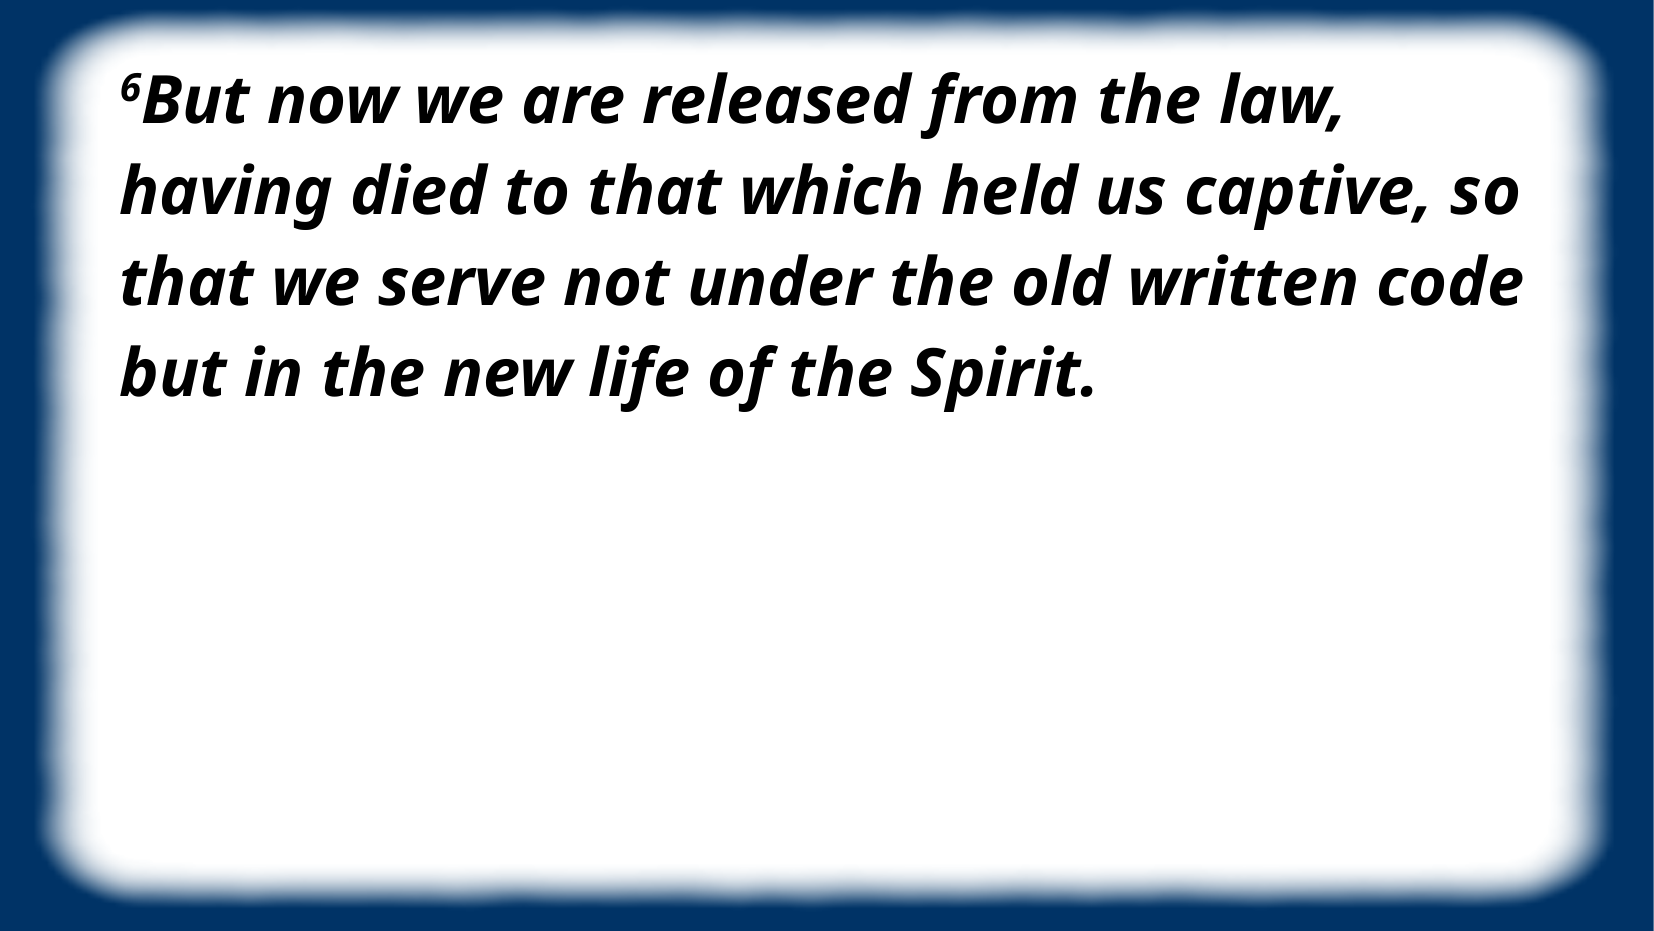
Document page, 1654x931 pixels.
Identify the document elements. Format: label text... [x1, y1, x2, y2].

text_box 6But now we are released from the law, having died to that which held us captive, so that we serve not under the old written code but in the new life of the Spirit. [105, 45, 1546, 415]
picture [0, 0, 1654, 931]
